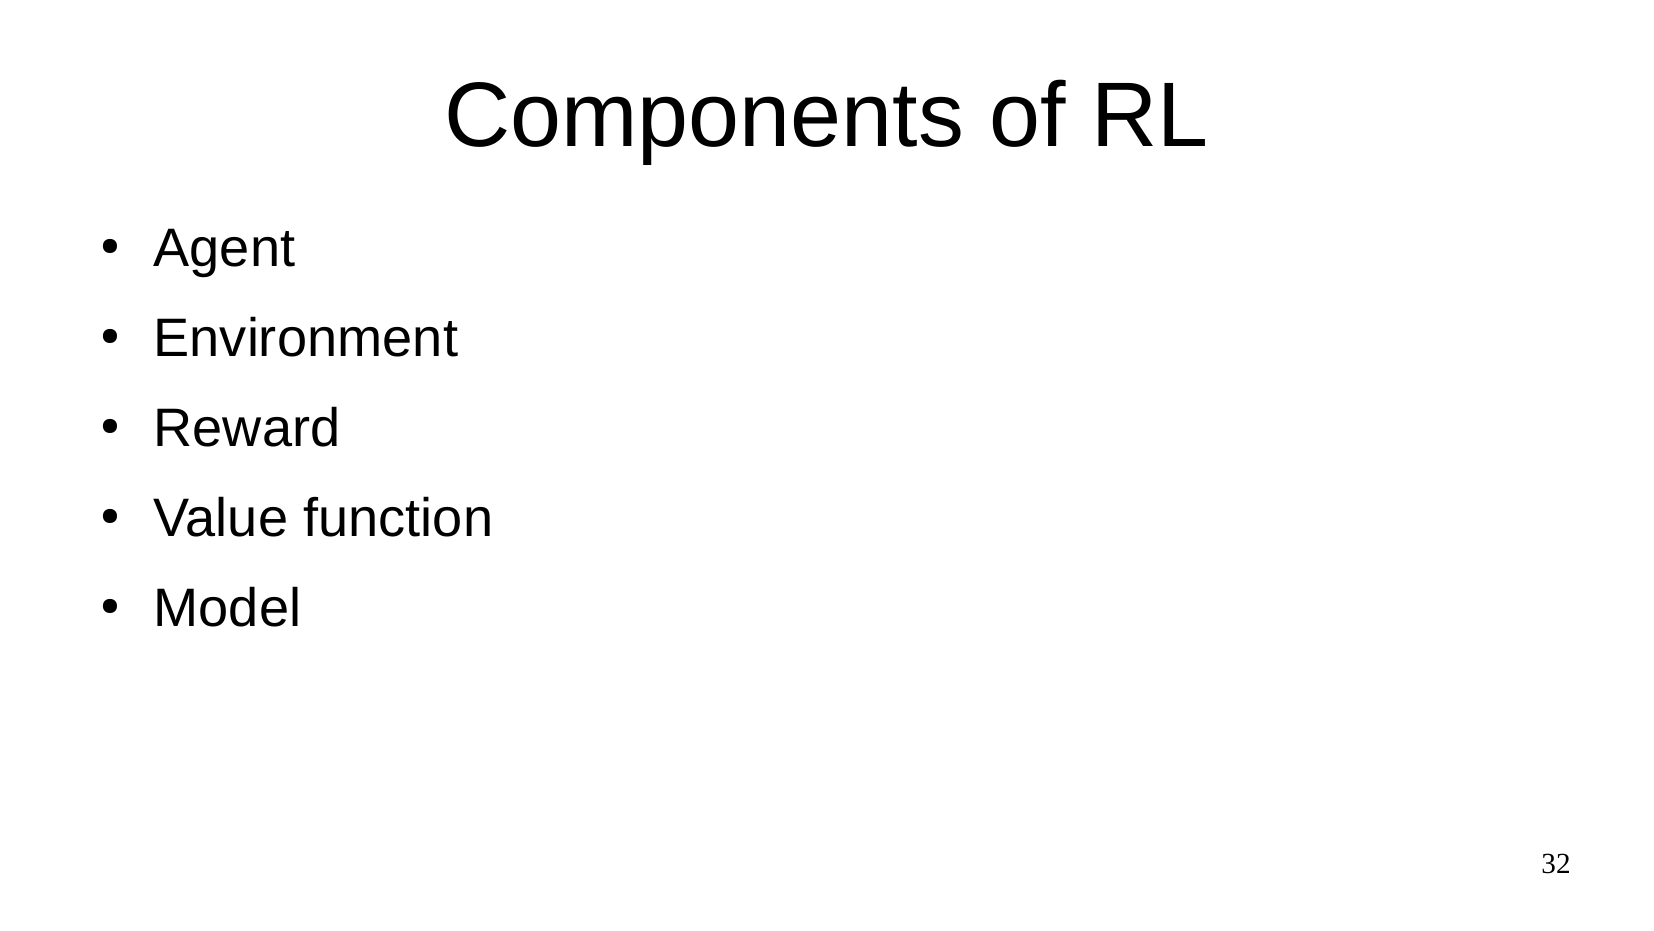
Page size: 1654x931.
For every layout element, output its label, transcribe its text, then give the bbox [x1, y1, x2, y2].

title Components of RL [82, 37, 1571, 193]
list Agent Environment Reward Value function Model [82, 217, 1571, 758]
